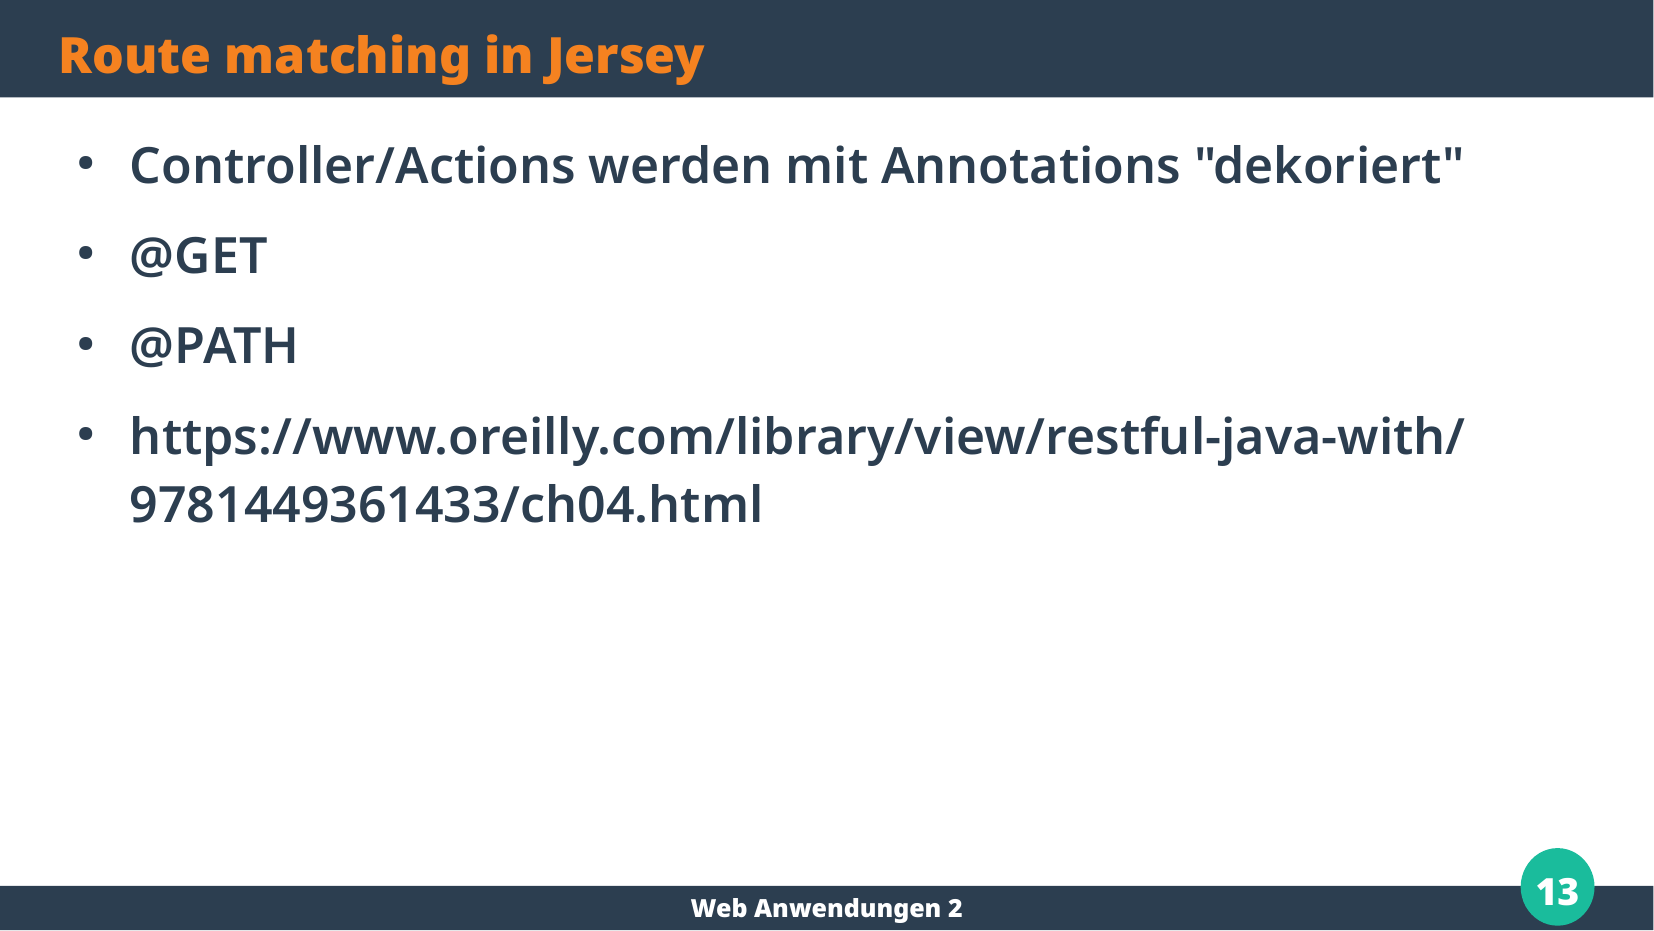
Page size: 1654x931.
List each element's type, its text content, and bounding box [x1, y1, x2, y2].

title Route matching in Jersey [59, 8, 1595, 89]
list Controller/Actions werden mit Annotations "dekoriert" @GET @PATH https://www.oreilly.com/library/view/restful-java-with/9781449361433/ch04.html [59, 129, 1595, 864]
